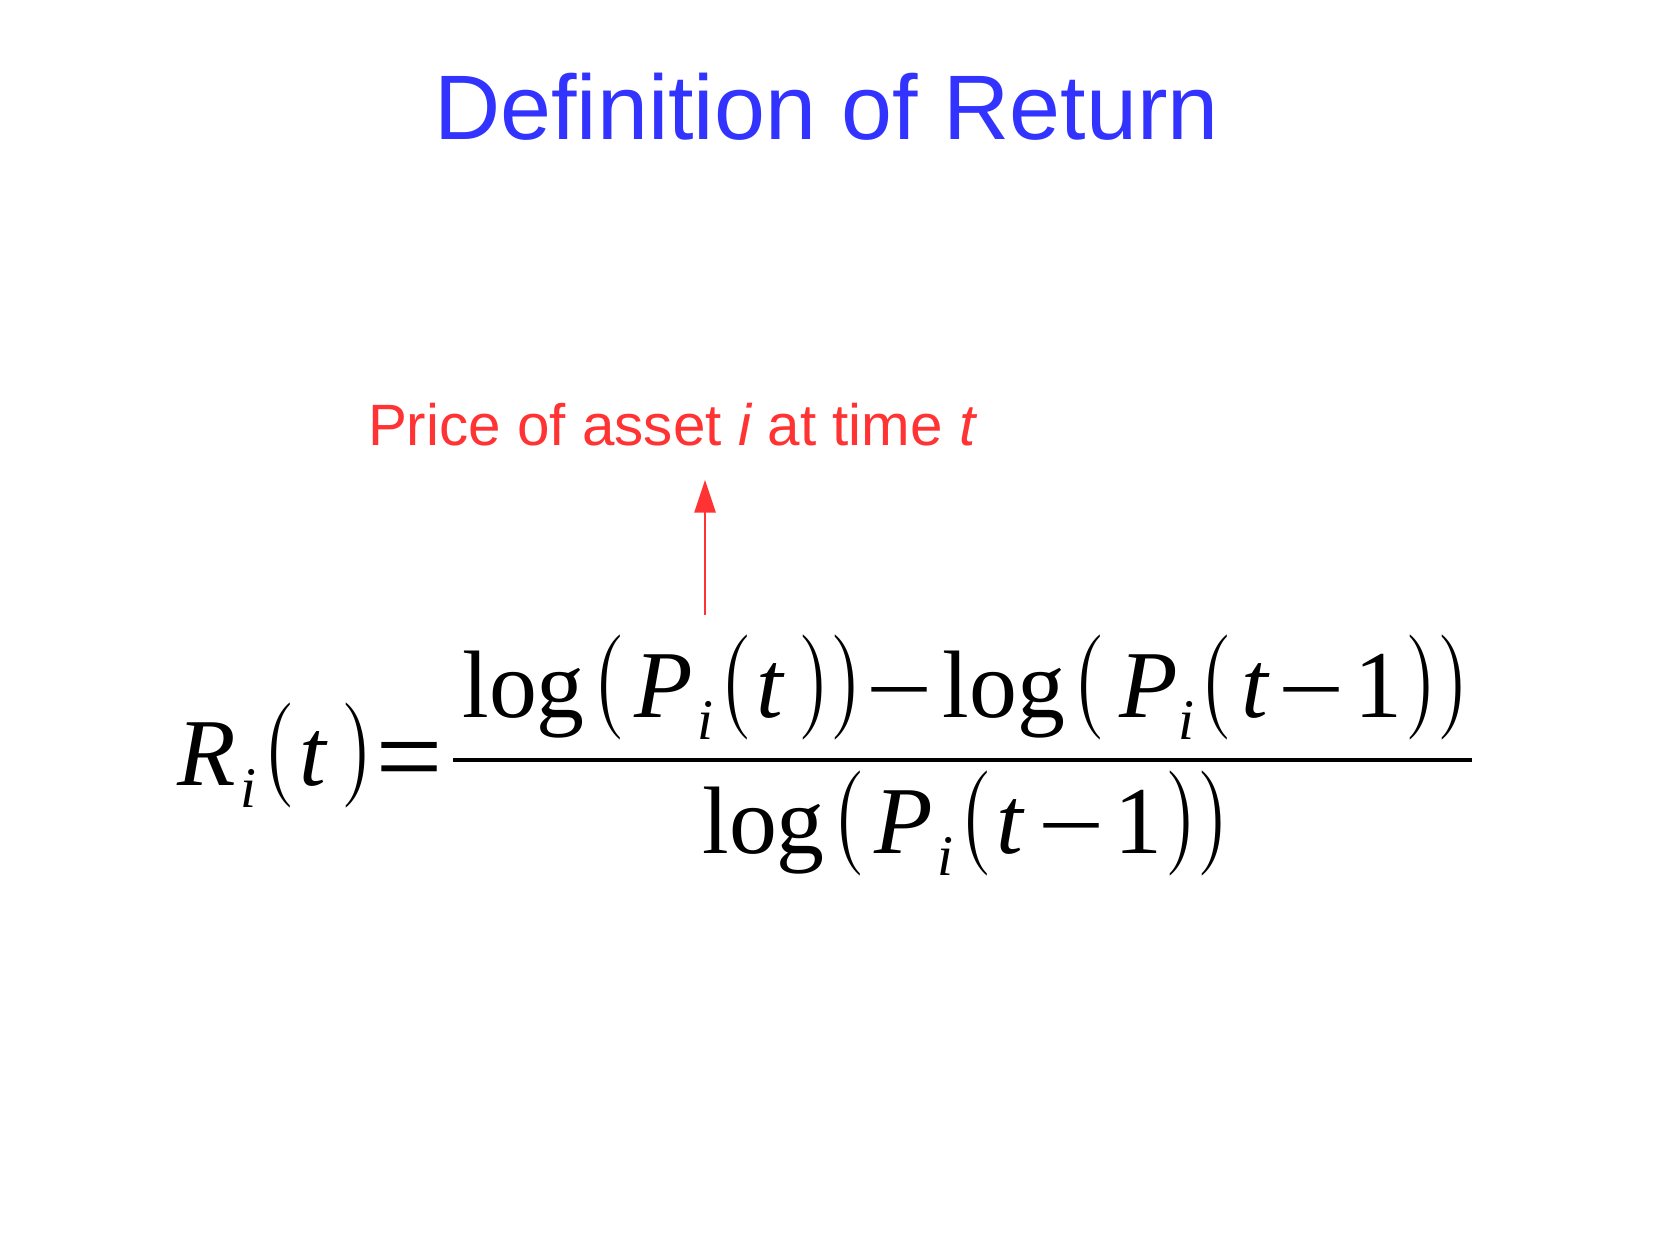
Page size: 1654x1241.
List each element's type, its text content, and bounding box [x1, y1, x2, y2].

title Definition of Return [82, 49, 1571, 166]
chart [150, 630, 1501, 888]
text_box Price of asset i at time t [353, 385, 1021, 466]
